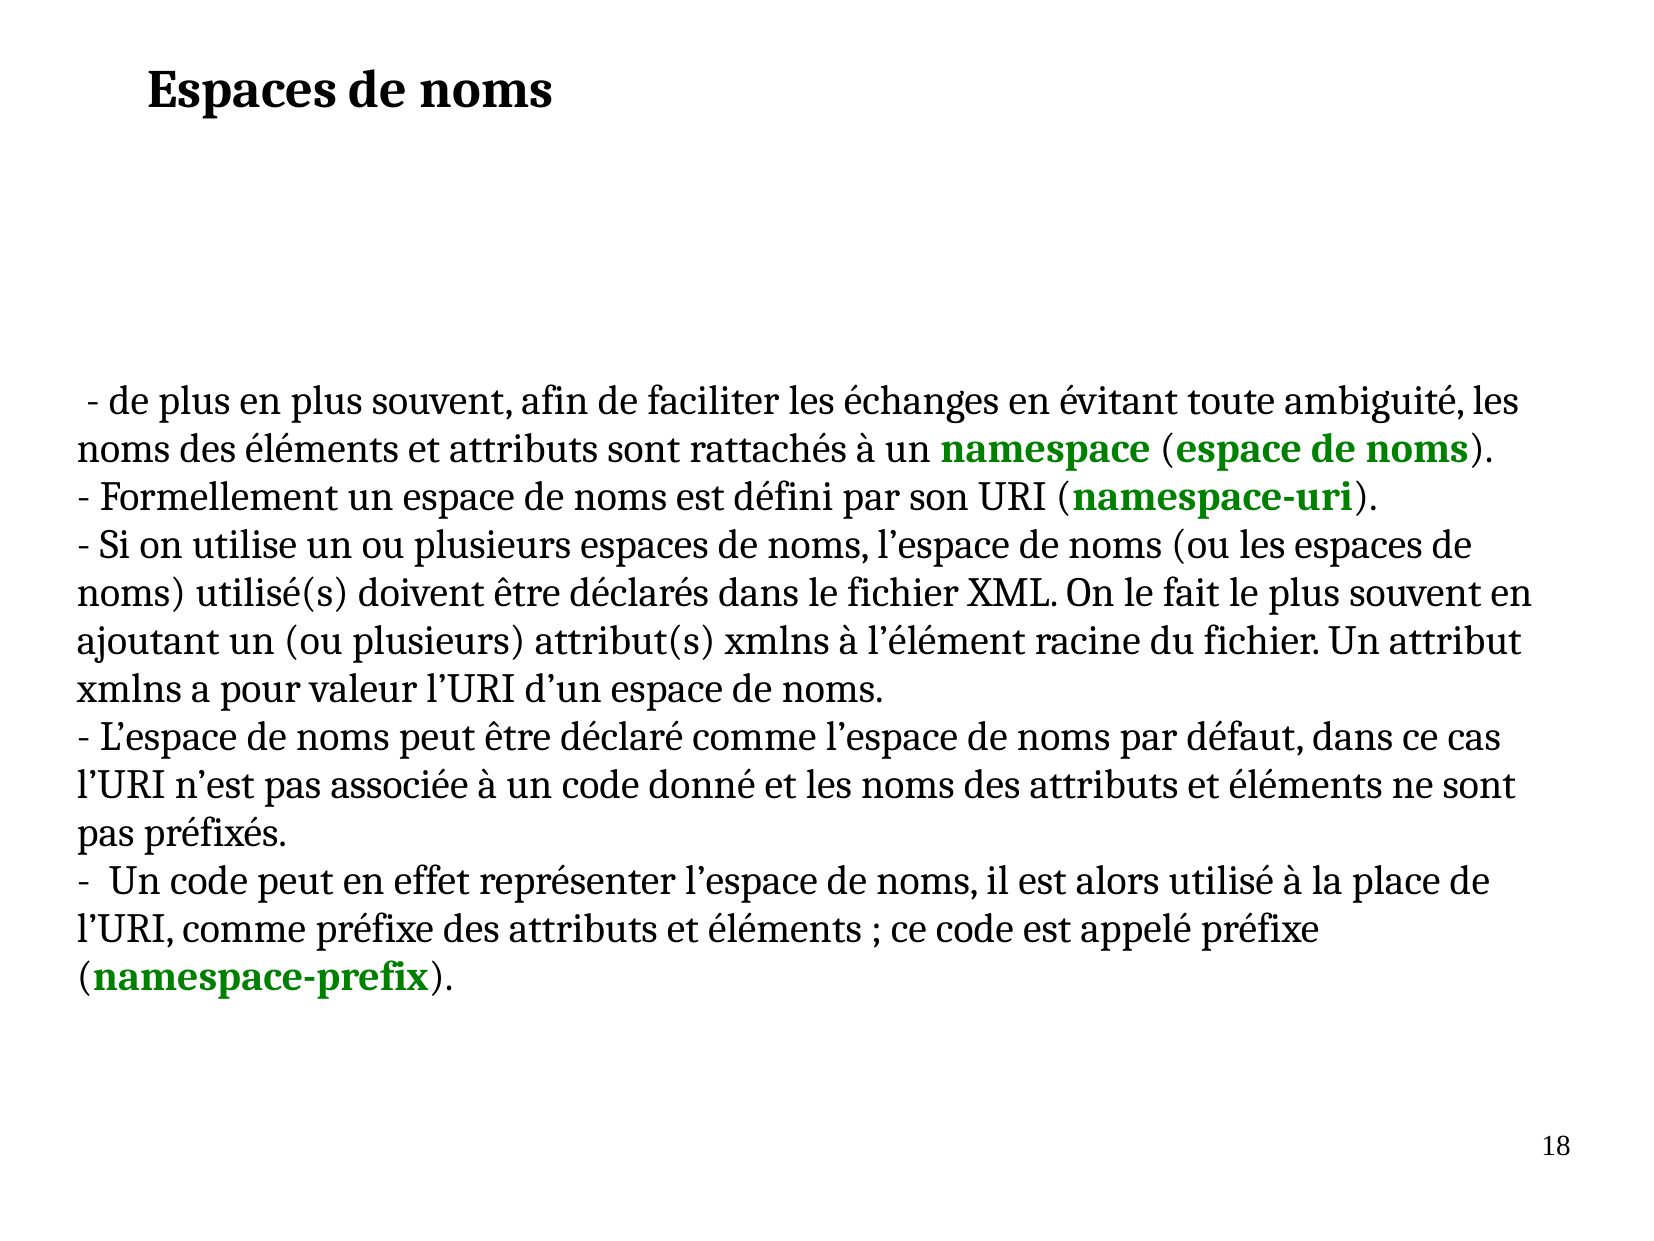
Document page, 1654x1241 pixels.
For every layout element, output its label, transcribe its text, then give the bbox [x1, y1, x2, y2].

title Espaces de noms [0, 0, 1571, 178]
subtitle - de plus en plus souvent, afin de faciliter les échanges en évitant toute ambiguité, les noms des éléments et attributs sont rattachés à un namespace (espace de noms). - Formellement un espace de noms est défini par son URI (namespace-uri). - Si on utilise un ou plusieurs espaces de noms, l’espace de noms (ou les espaces de noms) utilisé(s) doivent être déclarés dans le fichier XML. On le fait le plus souvent en ajoutant un (ou plusieurs) attribut(s) xmlns à l’élément racine du fichier. Un attribut xmlns a pour valeur l’URI d’un espace de noms. - L’espace de noms peut être déclaré comme l’espace de noms par défaut, dans ce cas l’URI n’est pas associée à un code donné et les noms des attributs et éléments ne sont pas préfixés. - Un code peut en effet représenter l’espace de noms, il est alors utilisé à la place de l’URI, comme préfixe des attributs et éléments ; ce code est appelé préfixe (namespace-prefix). [76, 118, 1565, 1241]
